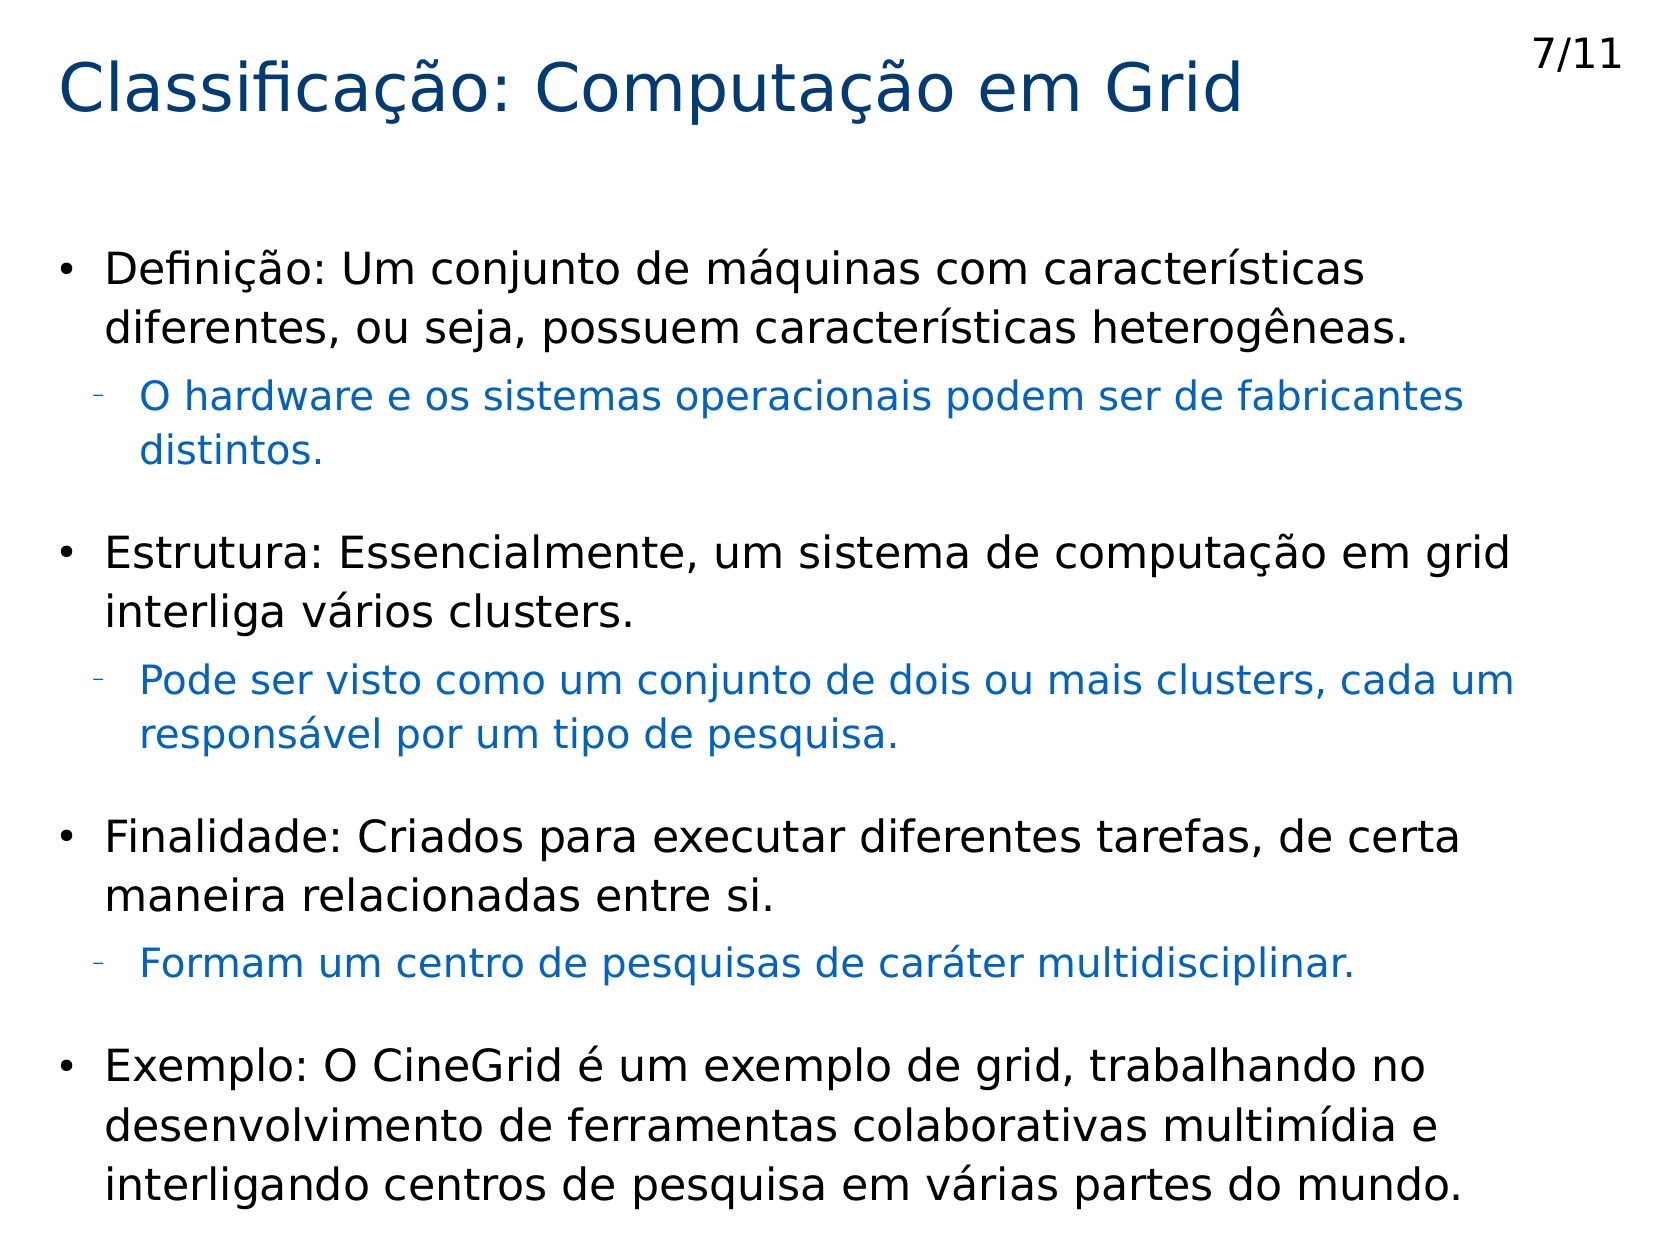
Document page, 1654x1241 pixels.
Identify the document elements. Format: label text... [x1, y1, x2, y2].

list Definição: Um conjunto de máquinas com características diferentes, ou seja, possuem características heterogêneas. O hardware e os sistemas operacionais podem ser de fabricantes distintos. Estrutura: Essencialmente, um sistema de computação em grid interliga vários clusters. Pode ser visto como um conjunto de dois ou mais clusters, cada um responsável por um tipo de pesquisa. Finalidade: Criados para executar diferentes tarefas, de certa maneira relacionadas entre si. Formam um centro de pesquisas de caráter multidisciplinar. Exemplo: O CineGrid é um exemplo de grid, trabalhando no desenvolvimento de ferramentas colaborativas multimídia e interligando centros de pesquisa em várias partes do mundo. [59, 236, 1595, 1211]
title Classificação: Computação em Grid [59, 29, 1506, 148]
